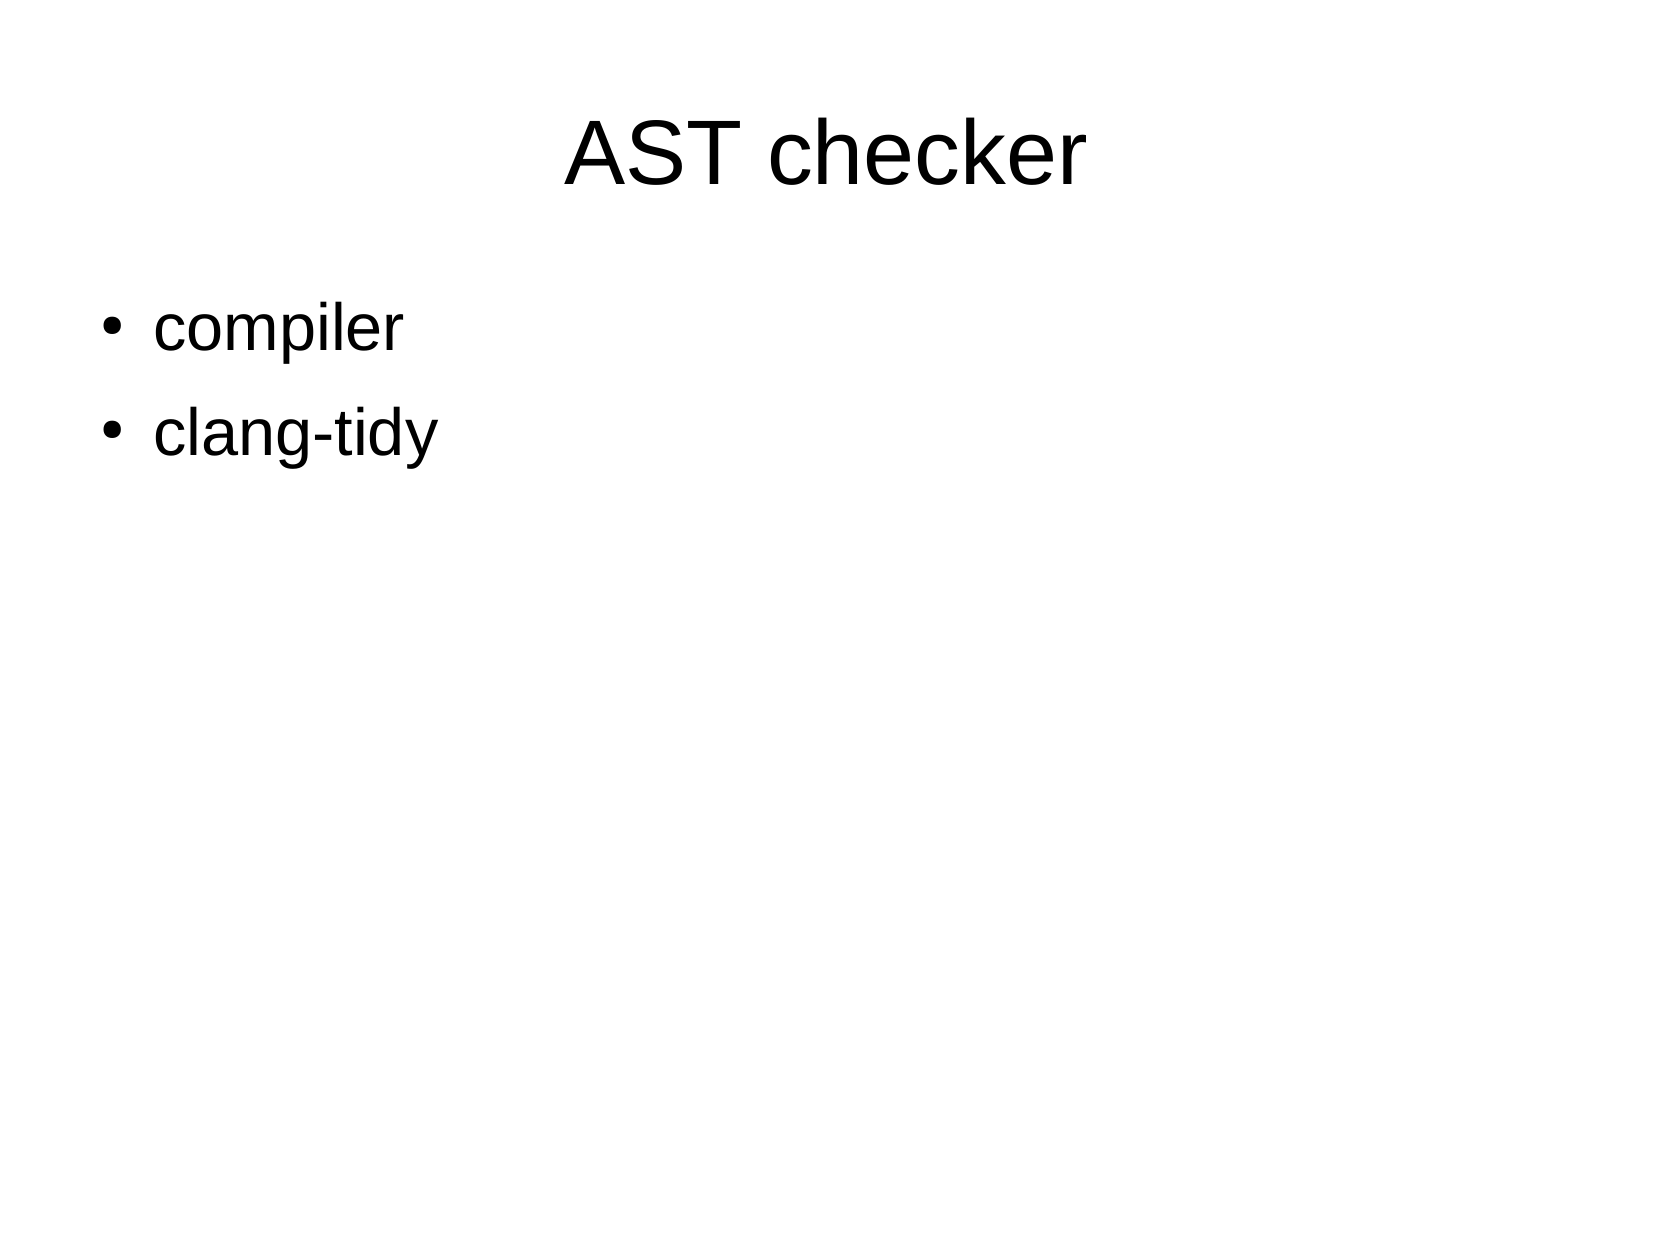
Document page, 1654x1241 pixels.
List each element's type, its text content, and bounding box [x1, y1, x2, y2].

title AST checker [82, 49, 1571, 257]
list compiler clang-tidy [82, 290, 1571, 1010]
